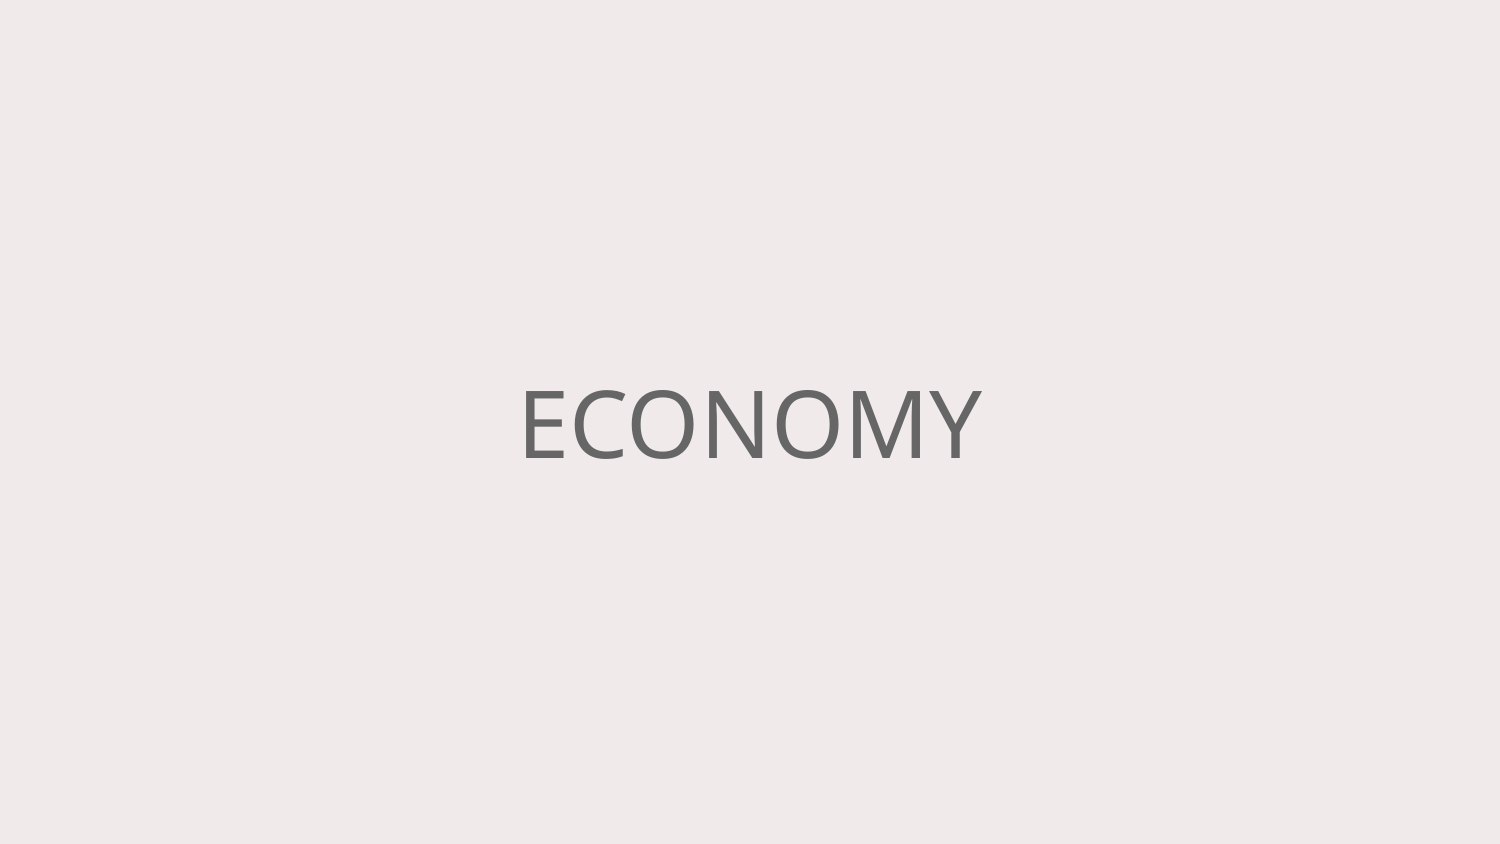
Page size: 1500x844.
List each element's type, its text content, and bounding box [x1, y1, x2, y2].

text_box ECONOMY [184, 349, 1316, 493]
